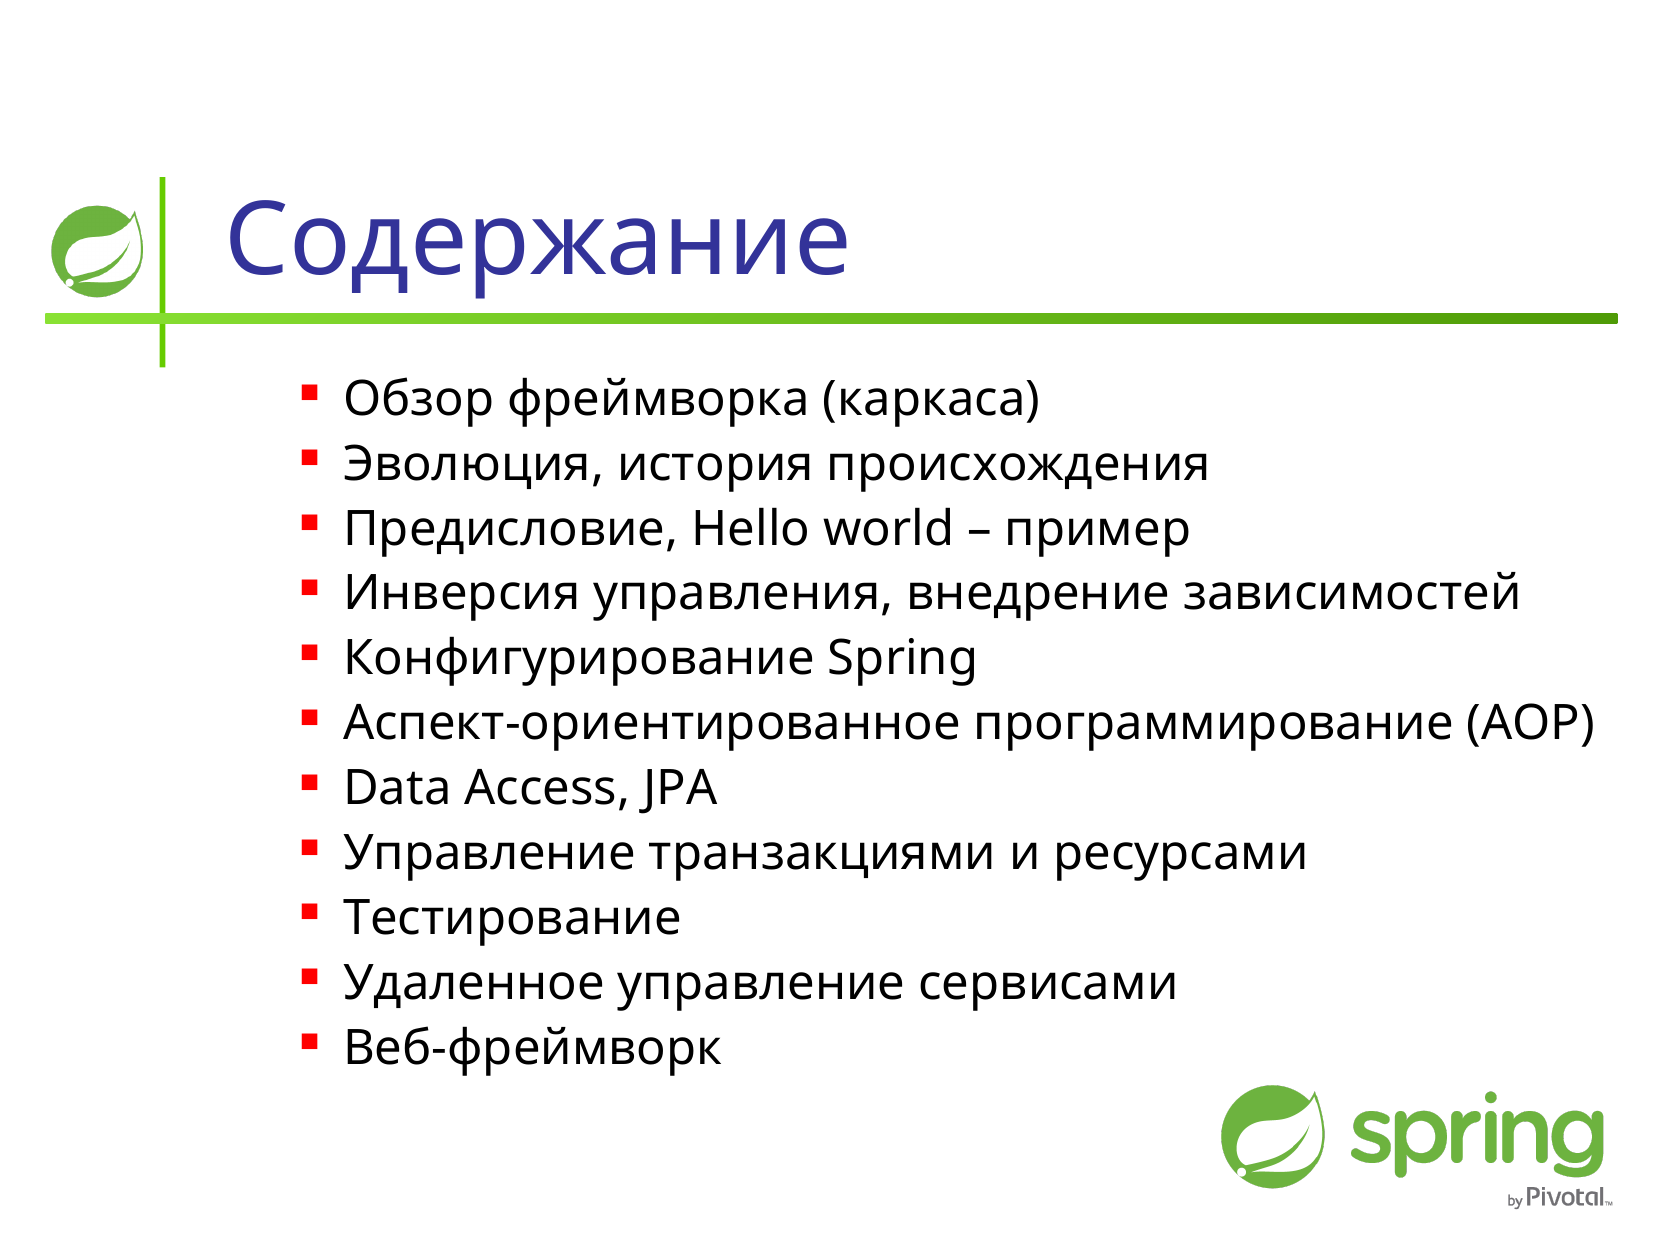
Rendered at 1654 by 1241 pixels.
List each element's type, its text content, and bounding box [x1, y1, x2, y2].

list Обзор фреймворка (каркаса) Эволюция, история происхождения Предисловие, Hello world – пример Инверсия управления, внедрение зависимостей Конфигурирование Spring Аспект-ориентированное программирование (AOP) Data Access, JPA Управление транзакциями и ресурсами Тестирование Удаленное управление сервисами Веб-фреймворк [213, 364, 1620, 1109]
title Содержание [208, 38, 1618, 304]
picture [1216, 1109, 1618, 1212]
